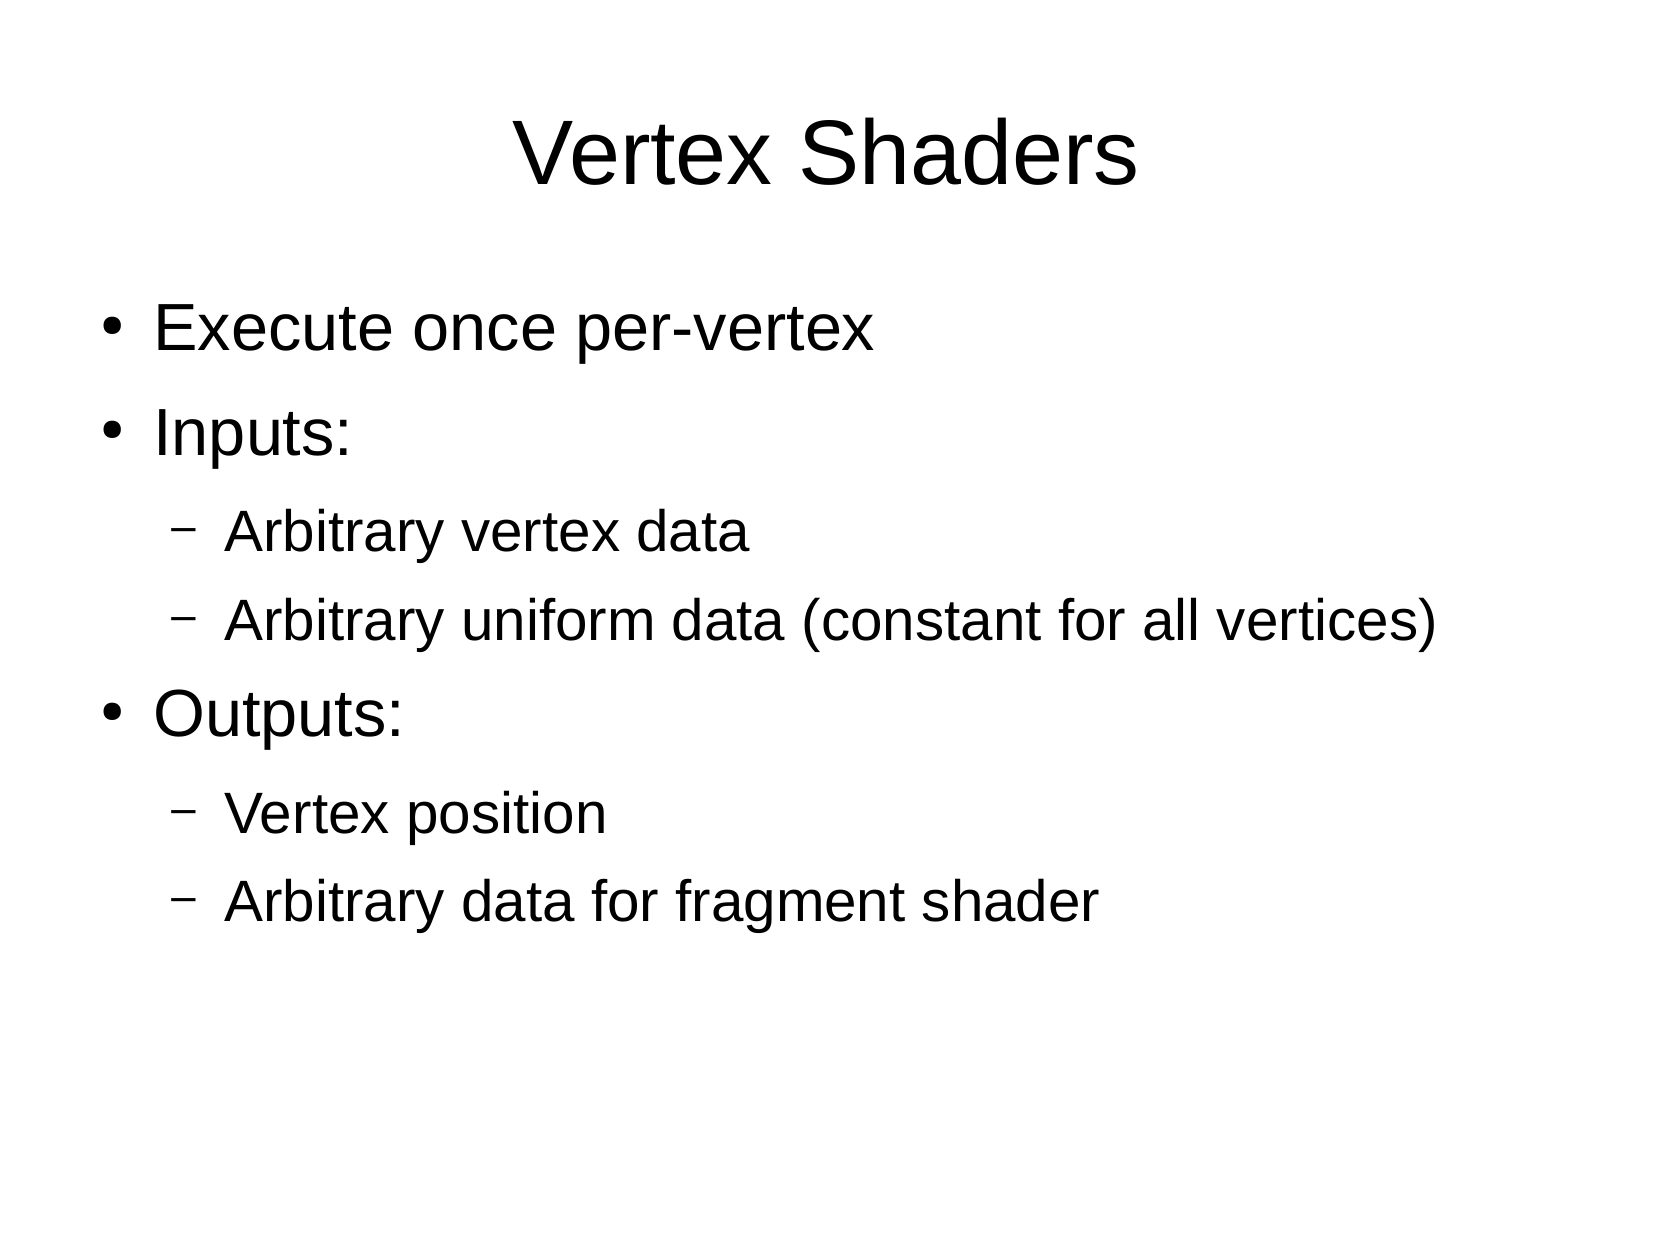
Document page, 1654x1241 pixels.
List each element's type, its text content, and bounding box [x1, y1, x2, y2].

title Vertex Shaders [82, 49, 1571, 257]
list Execute once per-vertex Inputs: Arbitrary vertex data Arbitrary uniform data (constant for all vertices) Outputs: Vertex position Arbitrary data for fragment shader [82, 290, 1538, 1010]
